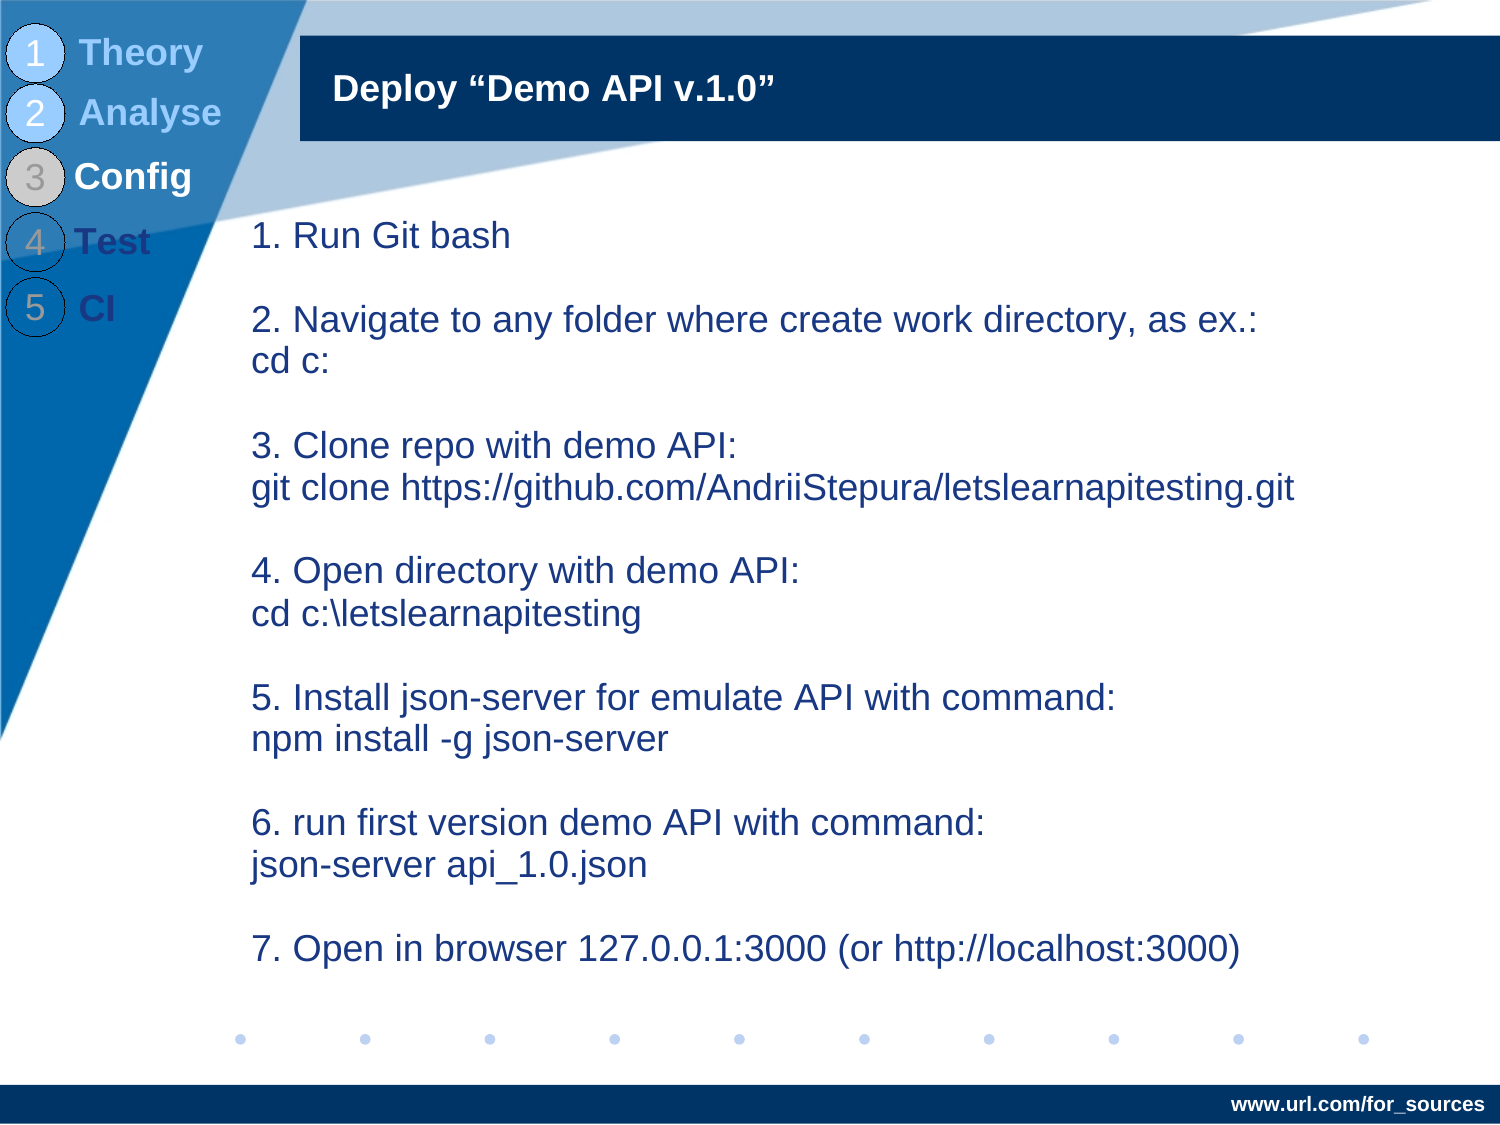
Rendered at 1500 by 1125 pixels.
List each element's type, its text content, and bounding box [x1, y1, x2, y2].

picture [38, 67, 63, 100]
list Test [59, 212, 236, 495]
text_box 5 [5, 277, 66, 337]
text_box 2 [5, 83, 66, 143]
title Deploy “Demo API v.1.0” [300, 35, 1500, 142]
list Theory [63, 23, 266, 83]
text_box 1 [5, 23, 66, 83]
picture [0, 0, 1500, 842]
list Config [58, 147, 591, 223]
list Analyse [63, 83, 266, 148]
text_box 1. Run Git bash 2. Navigate to any folder where create work directory, as ex.: cd c: 3. Clone repo with demo API: git clone https://github.com/AndriiStepura/letslearnapitesting.git 4. Open directory with demo API: cd c:\letslearnapitesting 5. Install json-server for emulate API with command: npm install -g json-server 6. run first version demo API with command: json-server api_1.0.json 7. Open in browser 127.0.0.1:3000 (or http://localhost:3000) [236, 206, 1500, 980]
list CI [63, 279, 148, 339]
text_box 4 [5, 212, 66, 272]
text_box 3 [5, 147, 66, 207]
